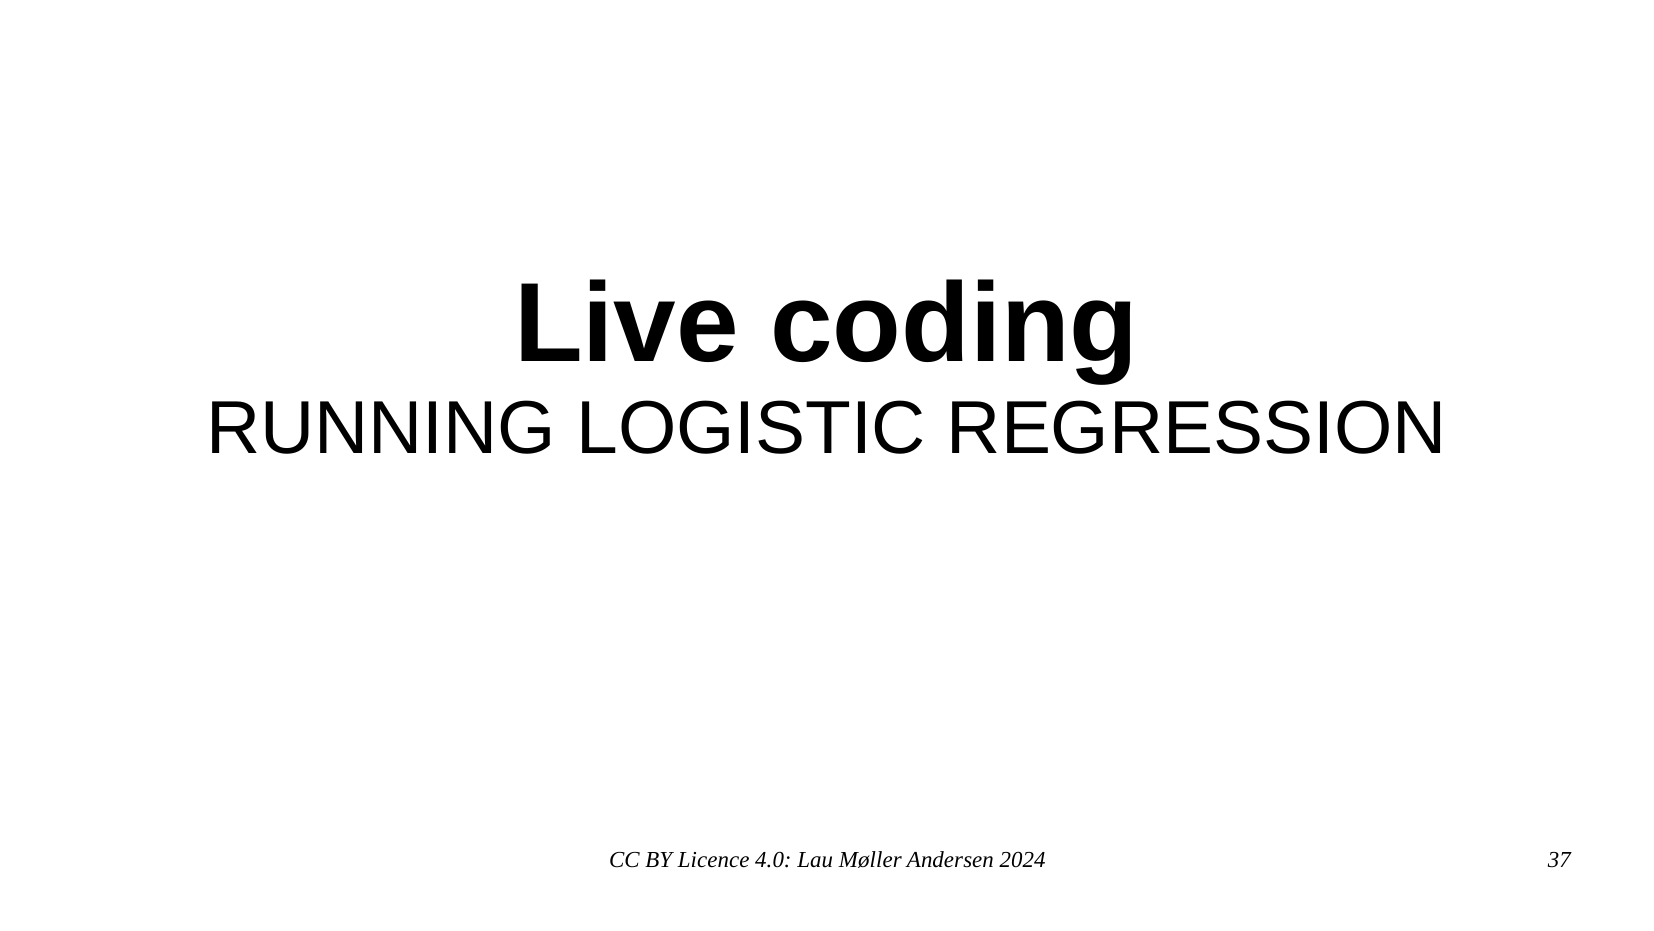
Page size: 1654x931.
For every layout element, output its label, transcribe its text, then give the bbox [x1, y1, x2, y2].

subtitle Live coding RUNNING LOGISTIC REGRESSION [82, 37, 1571, 757]
